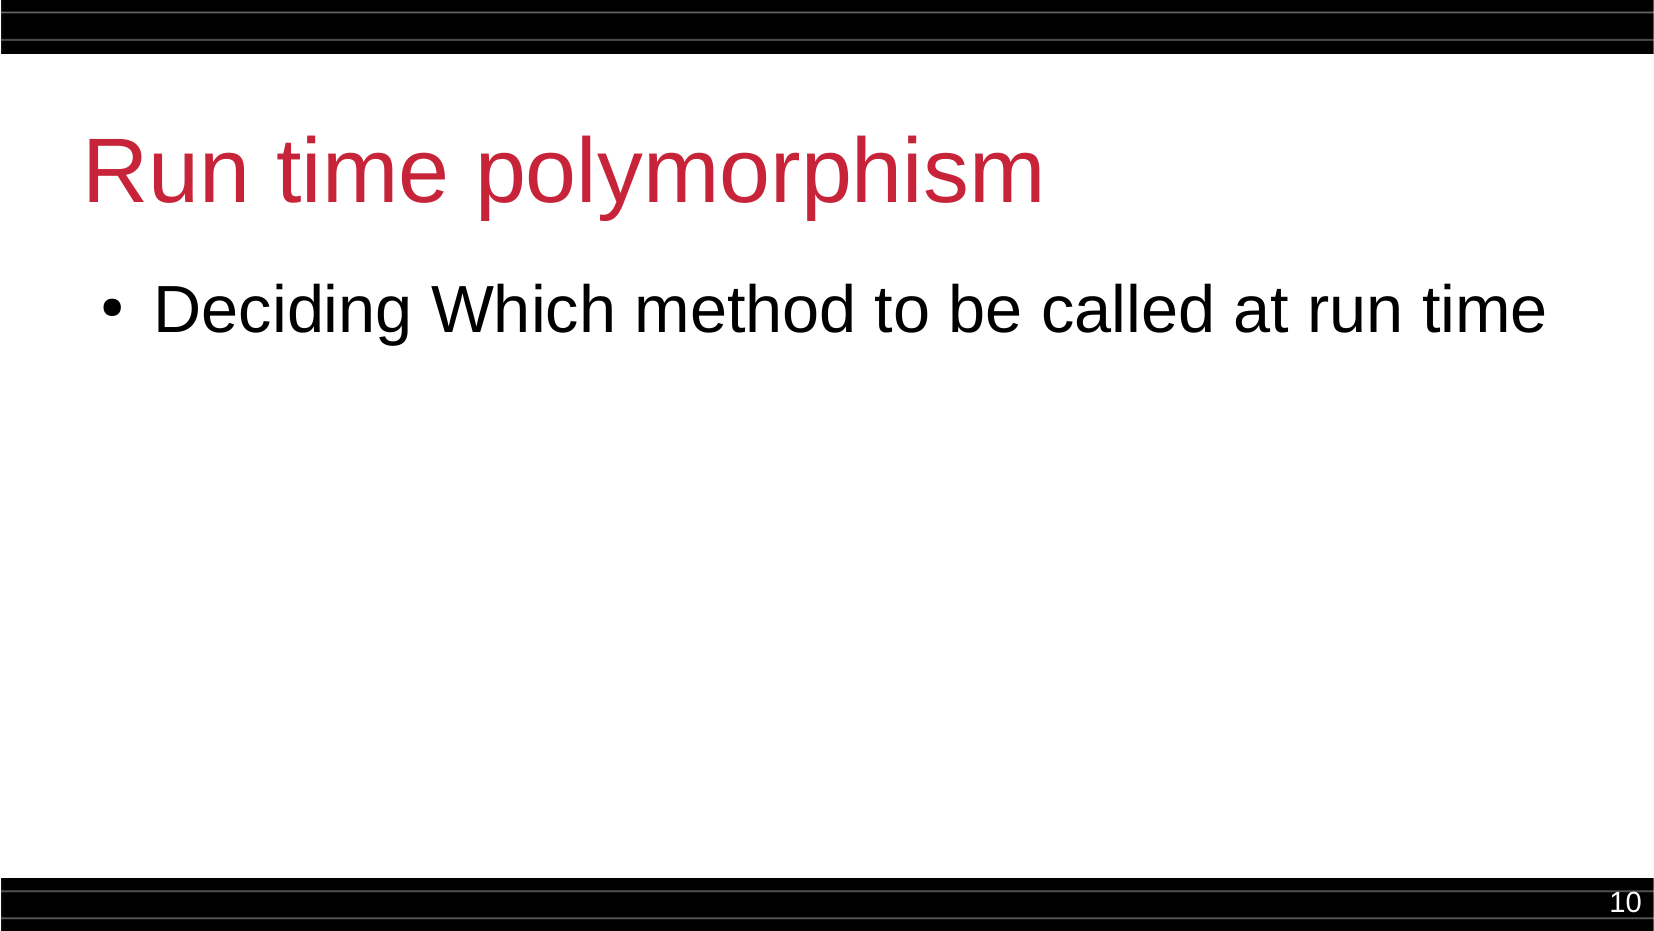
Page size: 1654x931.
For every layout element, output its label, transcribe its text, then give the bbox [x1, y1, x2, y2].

picture [1, 878, 1654, 931]
title Run time polymorphism [82, 92, 1571, 249]
list Deciding Which method to be called at run time [82, 271, 1571, 758]
picture [1, 0, 1654, 54]
